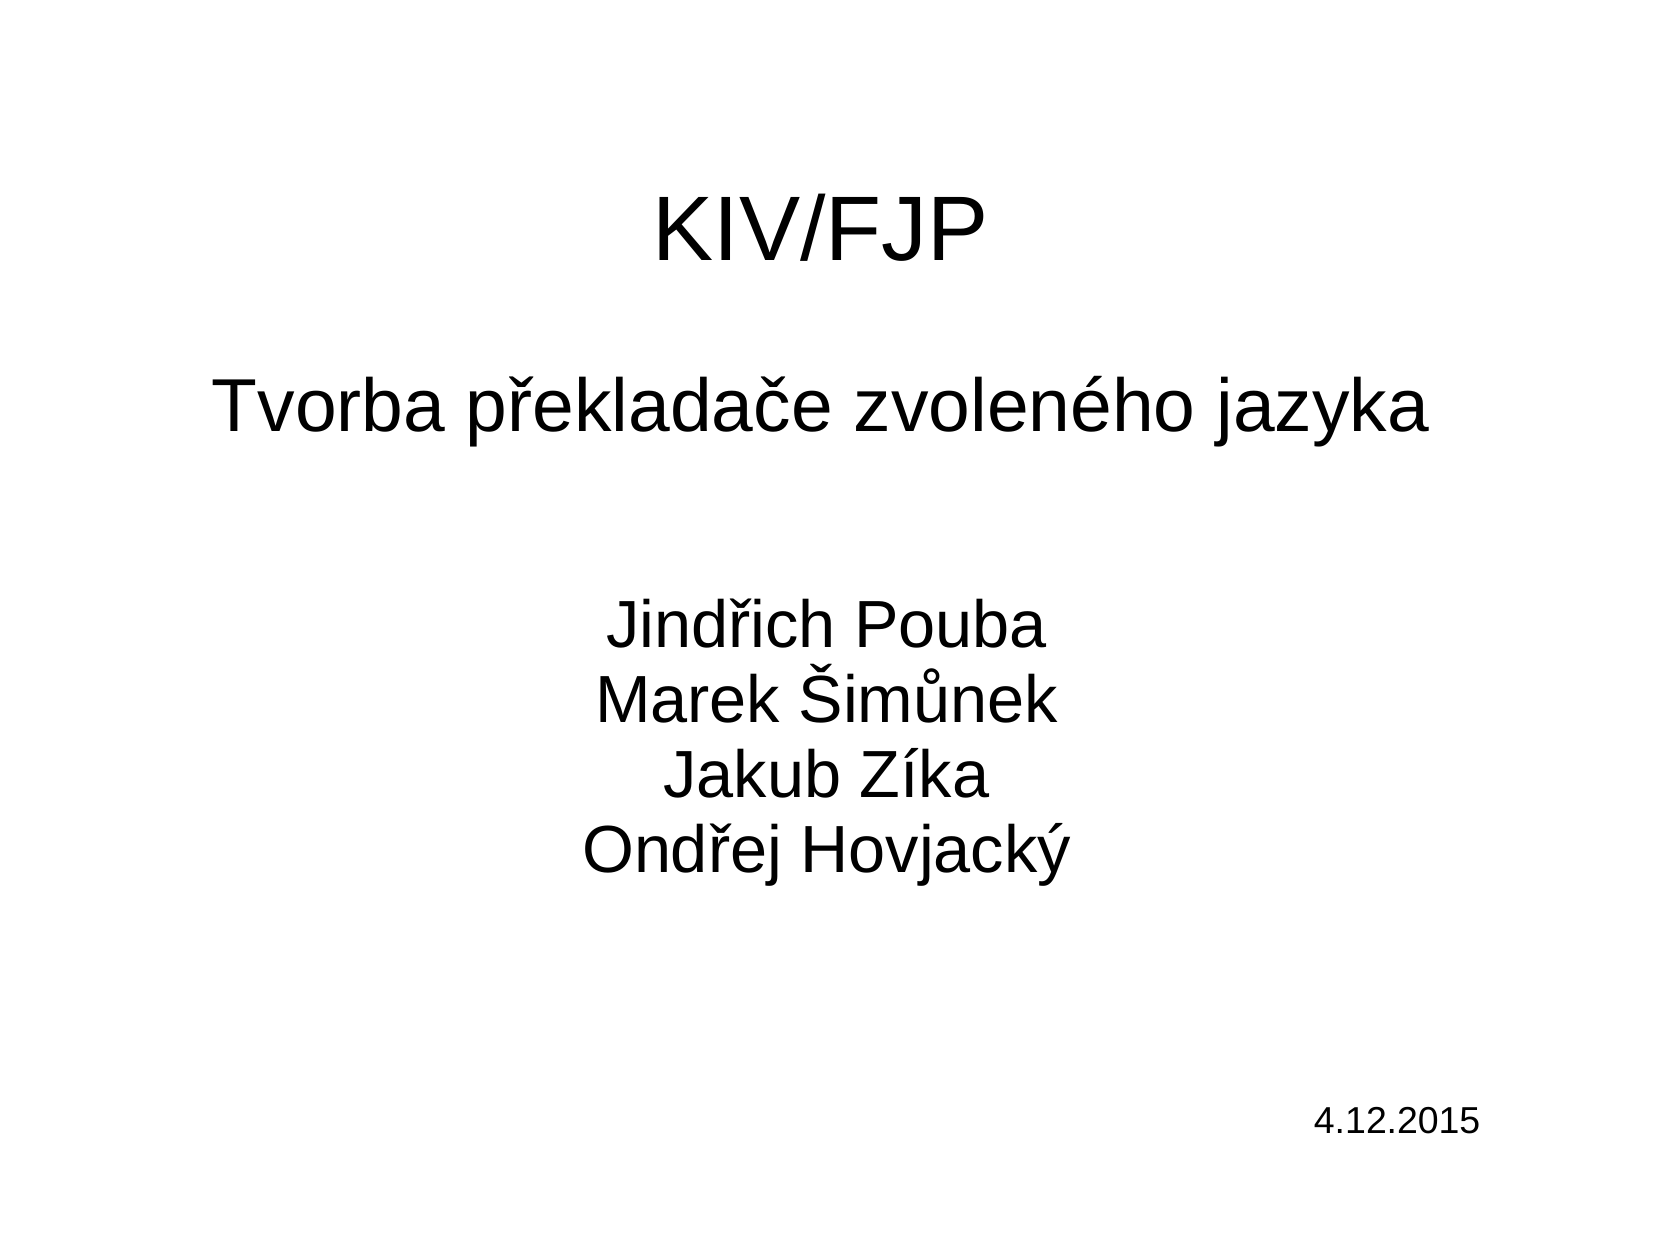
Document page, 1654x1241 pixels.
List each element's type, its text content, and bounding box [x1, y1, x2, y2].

subtitle Jindřich Pouba Marek Šimůnek Jakub Zíka Ondřej Hovjacký [82, 290, 1571, 1109]
text_box 4.12.2015 [1299, 1092, 1514, 1150]
title KIV/FJP Tvorba překladače zvoleného jazyka [76, 177, 1565, 616]
